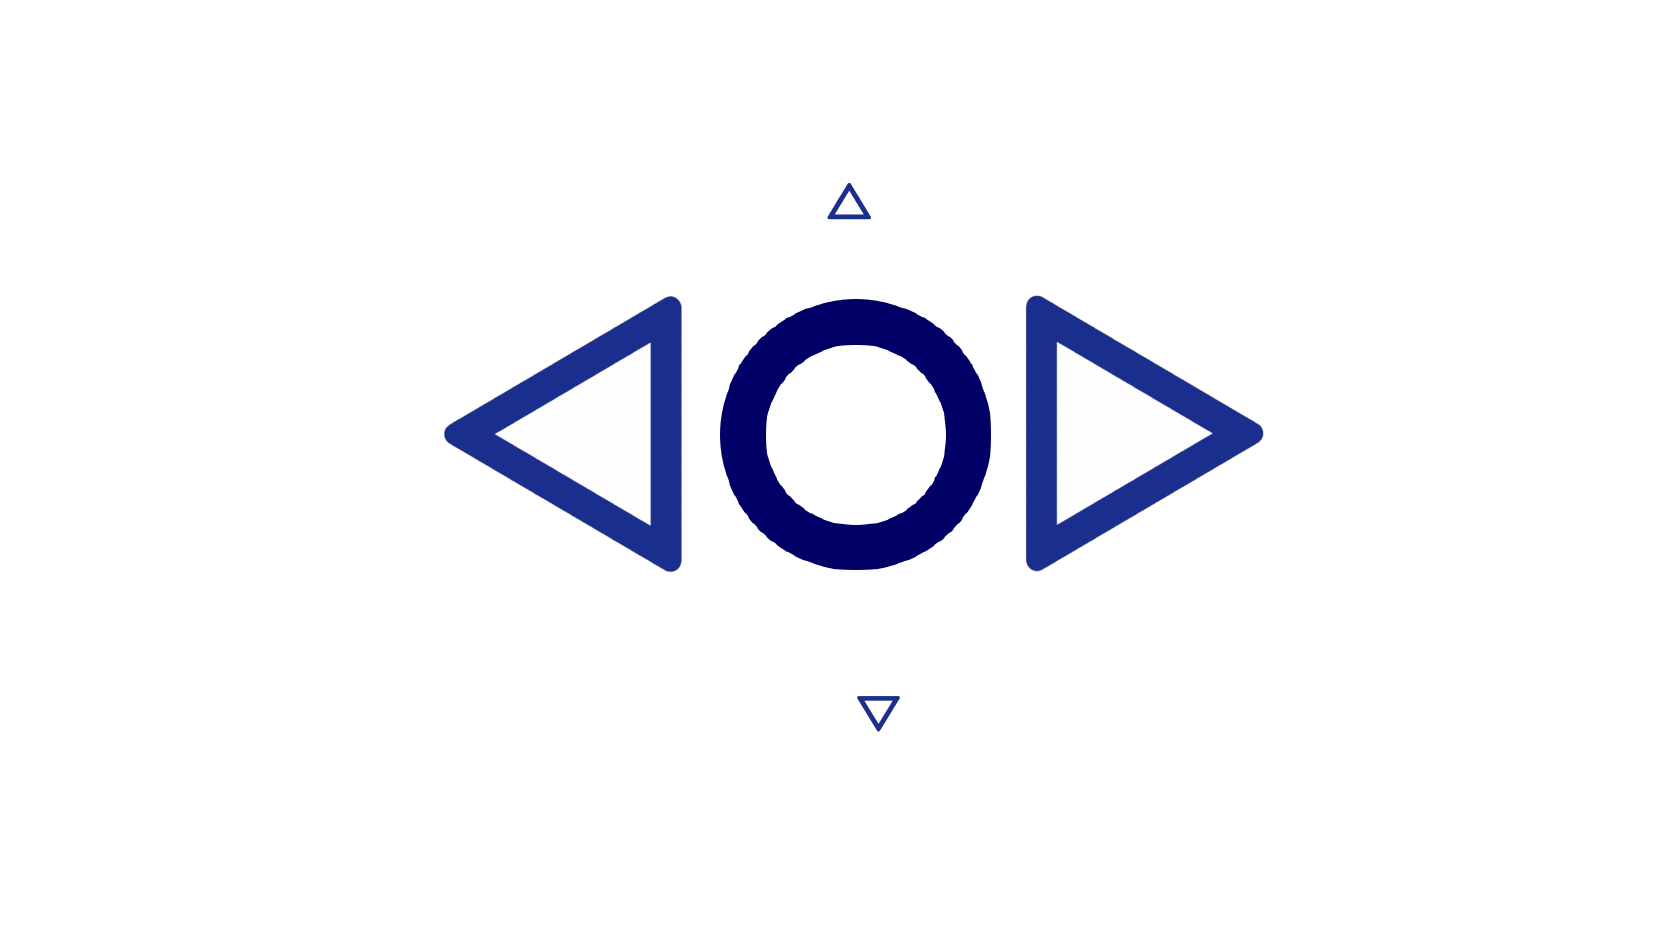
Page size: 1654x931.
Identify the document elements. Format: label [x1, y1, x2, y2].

picture [420, 282, 695, 586]
picture [1012, 281, 1287, 586]
picture [825, 179, 873, 221]
picture [855, 694, 902, 736]
picture [720, 299, 991, 571]
